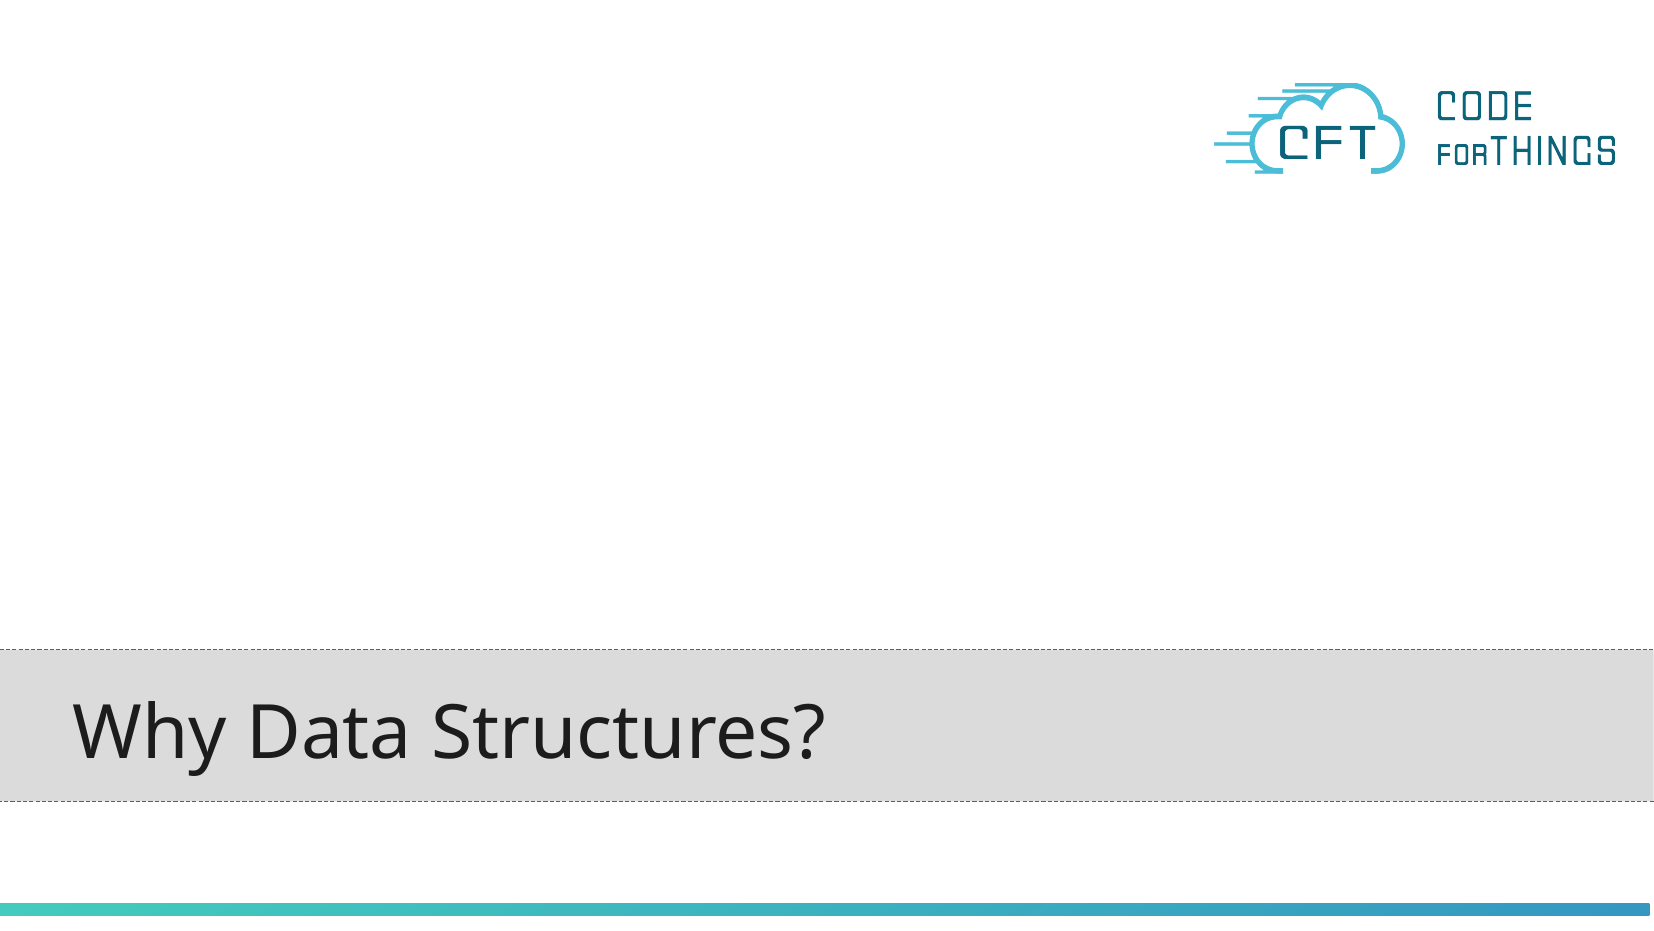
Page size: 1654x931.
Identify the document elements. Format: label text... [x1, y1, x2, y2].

title Why Data Structures? [53, 651, 1542, 807]
picture [1214, 83, 1615, 174]
